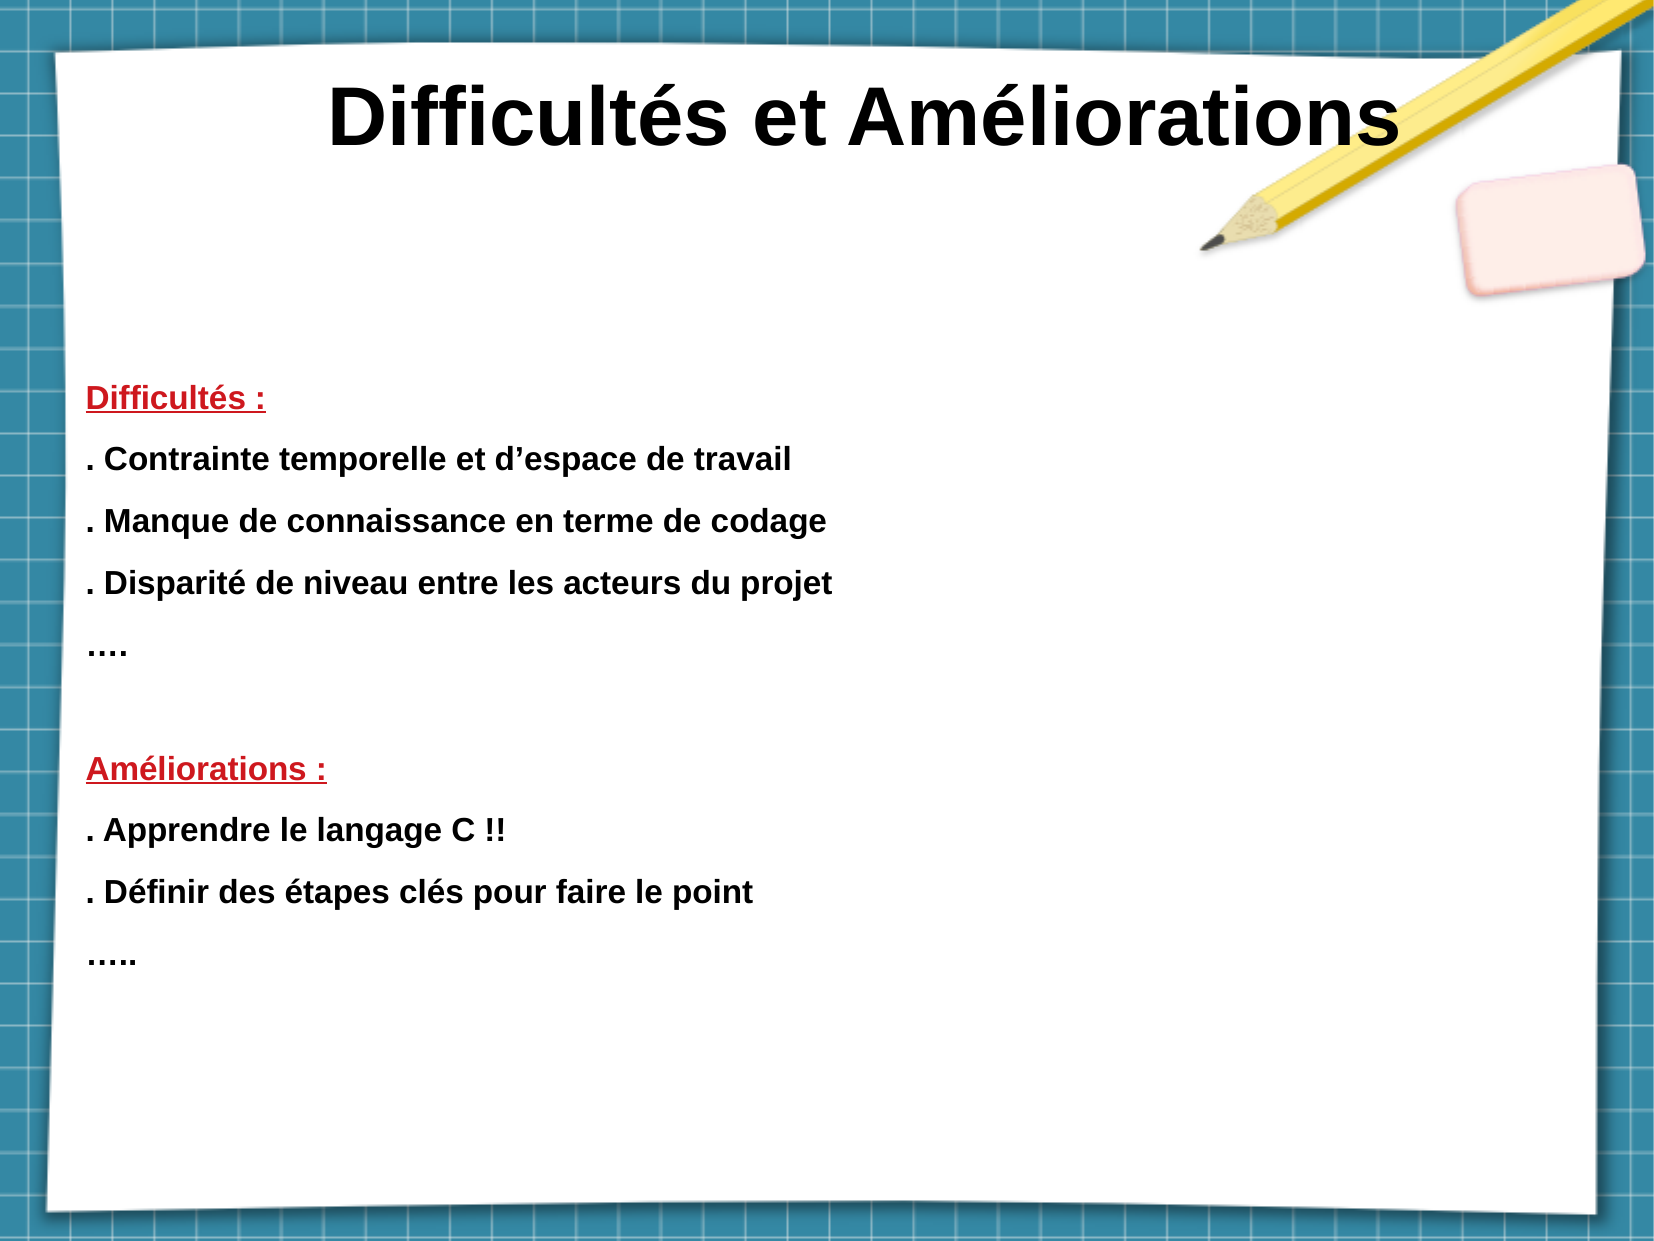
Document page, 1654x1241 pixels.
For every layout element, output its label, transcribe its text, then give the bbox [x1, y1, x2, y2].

picture [0, 0, 1654, 1241]
text_box Difficultés et Améliorations [0, 62, 1501, 189]
text_box Difficultés : . Contrainte temporelle et d’espace de travail . Manque de connaissance en terme de codage . Disparité de niveau entre les acteurs du projet …. Améliorations : . Apprendre le langage C !! . Définir des étapes clés pour faire le point ….. [70, 248, 1571, 1193]
